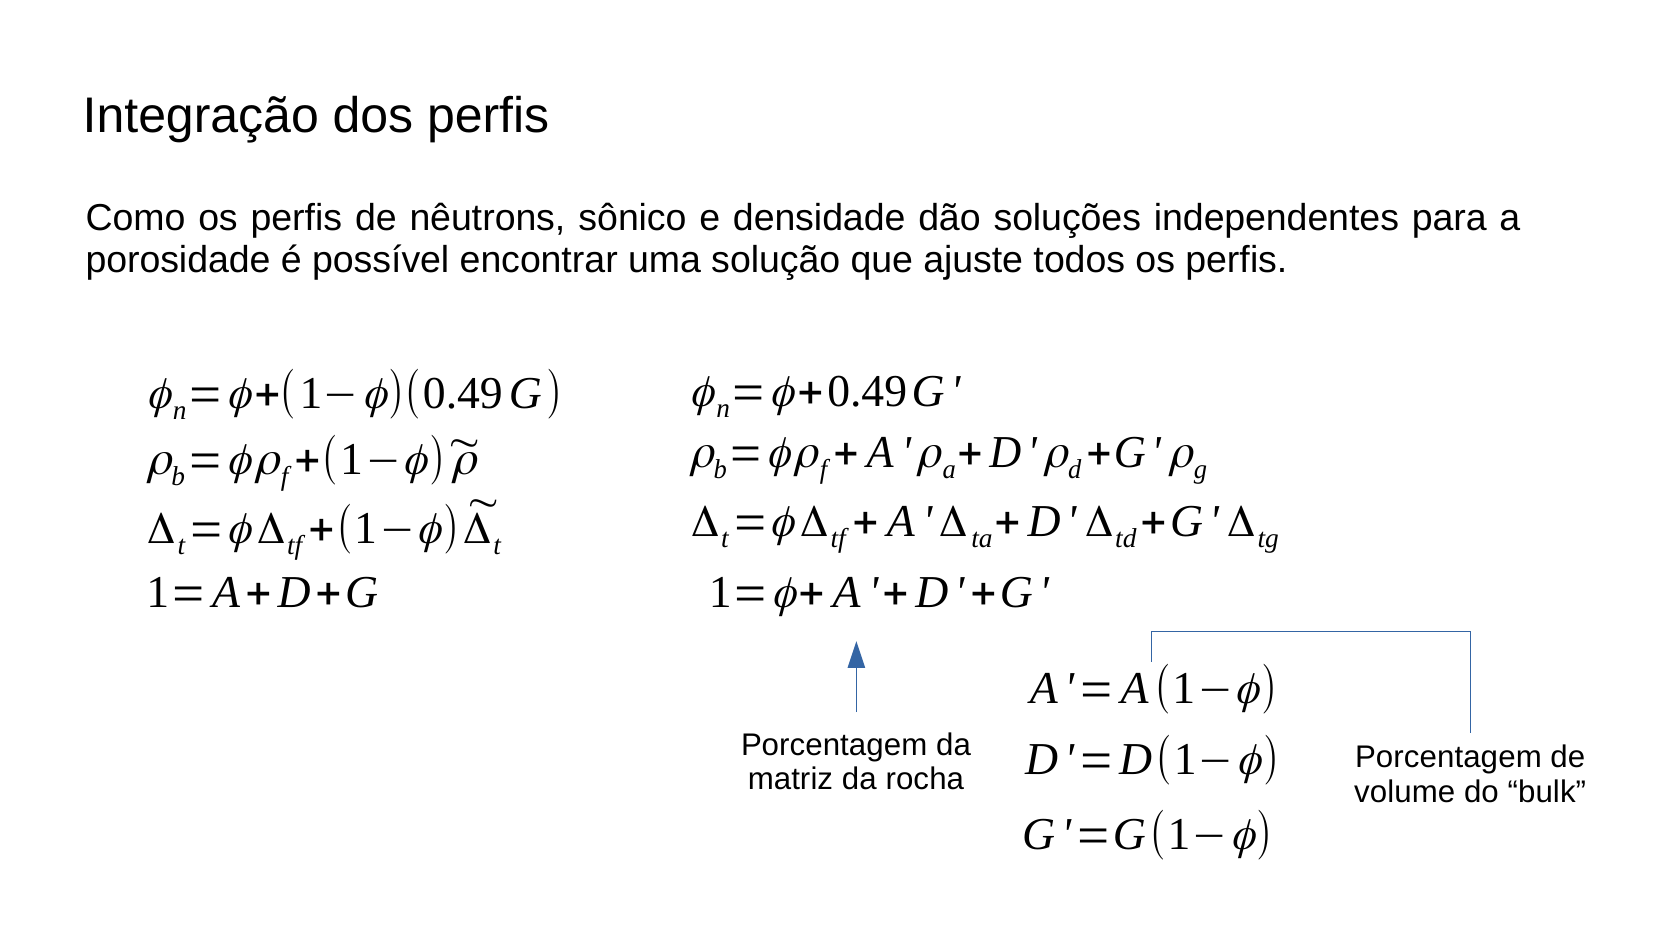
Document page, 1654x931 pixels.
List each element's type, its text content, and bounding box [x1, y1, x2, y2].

chart [140, 431, 489, 491]
chart [683, 426, 1214, 485]
chart [140, 566, 385, 618]
chart [683, 366, 971, 424]
chart [140, 366, 567, 425]
text_box Porcentagem da matriz da rocha [720, 719, 993, 839]
chart [702, 566, 1058, 619]
chart [1015, 807, 1279, 863]
text_box Como os perfis de nêutrons, sônico e densidade dão soluções independentes para a porosidade é possível encontrar uma solução que ajuste todos os perfis. [70, 188, 1536, 449]
text_box Porcentagem de volume do “bulk” [1334, 732, 1607, 852]
chart [1015, 732, 1286, 788]
title Integração dos perfis [82, 37, 1571, 193]
chart [140, 497, 510, 560]
chart [683, 496, 1285, 554]
chart [1018, 661, 1284, 717]
